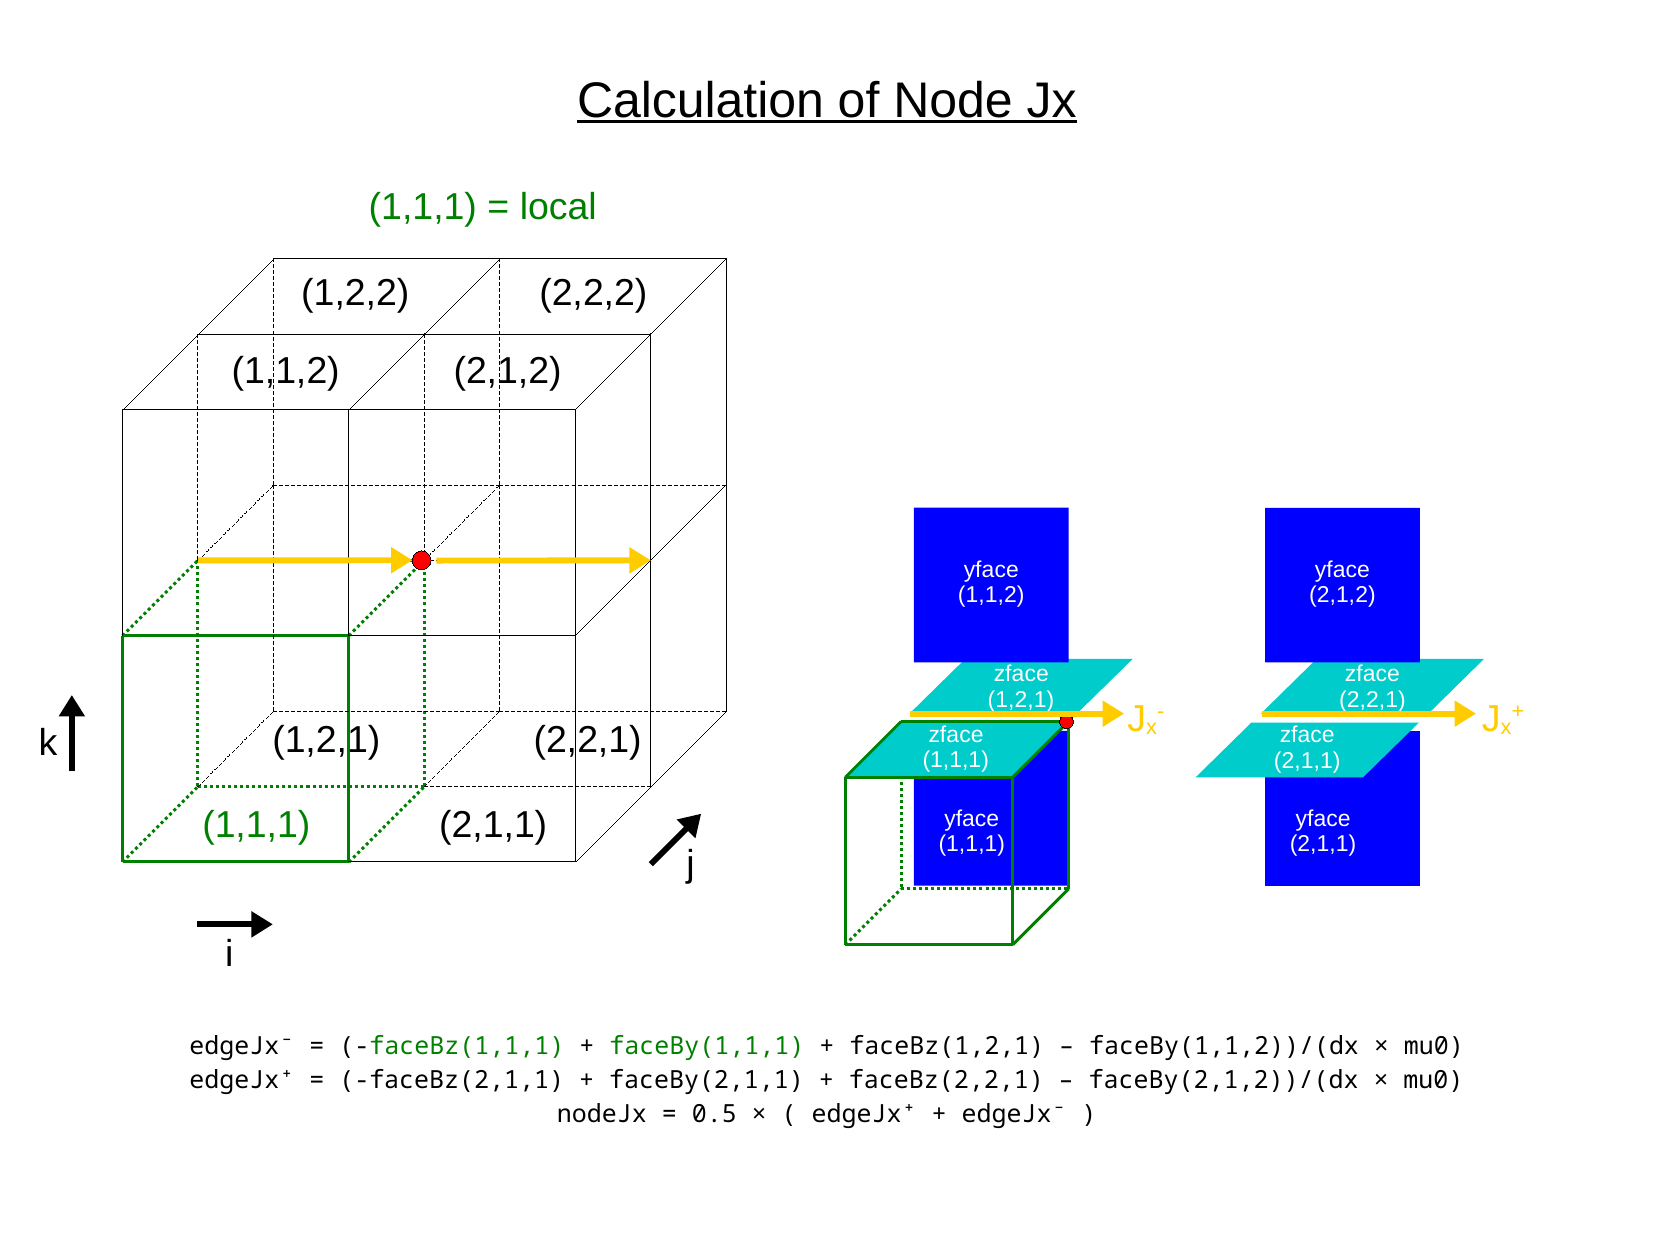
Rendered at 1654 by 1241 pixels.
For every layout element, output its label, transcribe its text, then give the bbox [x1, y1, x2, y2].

text_box (2,1,2) [438, 341, 577, 399]
text_box [1075, 658, 1133, 711]
text_box [1426, 658, 1484, 711]
text_box (2,1,1) [424, 795, 563, 853]
text_box Jx- [1112, 690, 1239, 761]
text_box [1195, 722, 1253, 778]
text_box [1014, 730, 1067, 886]
text_box (2,2,1) [518, 711, 657, 769]
text_box (1,2,1) [257, 711, 396, 769]
text_box yface (1,1,1) [918, 798, 1011, 882]
text_box yface (1,1,2) [937, 548, 1045, 633]
text_box (1,1,2) [216, 341, 355, 399]
text_box [1010, 717, 1074, 776]
text_box yface (2,1,1) [1269, 798, 1377, 882]
text_box (1,1,1) [178, 795, 335, 853]
text_box zface (2,1,1) [1253, 714, 1361, 782]
text_box yface (2,1,2) [1289, 548, 1397, 633]
text_box (1,2,2) [286, 263, 425, 321]
text_box zface (2,2,1) [1361, 717, 1426, 721]
text_box [913, 779, 1011, 886]
text_box i [200, 924, 259, 982]
text_box zface (1,2,1) [967, 653, 1075, 711]
text_box j [661, 834, 720, 892]
text_box Calculation of Node Jx [468, 64, 1186, 136]
text_box [1265, 722, 1420, 886]
text_box Jx+ [1467, 690, 1594, 761]
text_box [1263, 507, 1420, 711]
text_box k [18, 714, 77, 771]
text_box zface (1,1,1) [902, 714, 1010, 782]
text_box zface (2,2,1) [1318, 653, 1426, 711]
text_box [412, 550, 432, 570]
text_box [852, 726, 902, 776]
text_box yface (1,1,1) [1014, 798, 1026, 882]
text_box edgeJx⁻ = (-faceBz(1,1,1) + faceBy(1,1,1) + faceBz(1,2,1) – faceBy(1,1,2))/(dx × mu0) edgeJx⁺ = (-faceBz(2,1,1) + faceBy(2,1,1) + faceBz(2,2,1) – faceBy(2,1,2))/(dx × mu0) nodeJx = 0.5 × ( edgeJx⁺ + edgeJx⁻ ) [26, 1020, 1627, 1111]
text_box (2,2,2) [524, 263, 663, 321]
text_box (1,1,1) = local [277, 177, 689, 235]
text_box [912, 507, 1069, 711]
